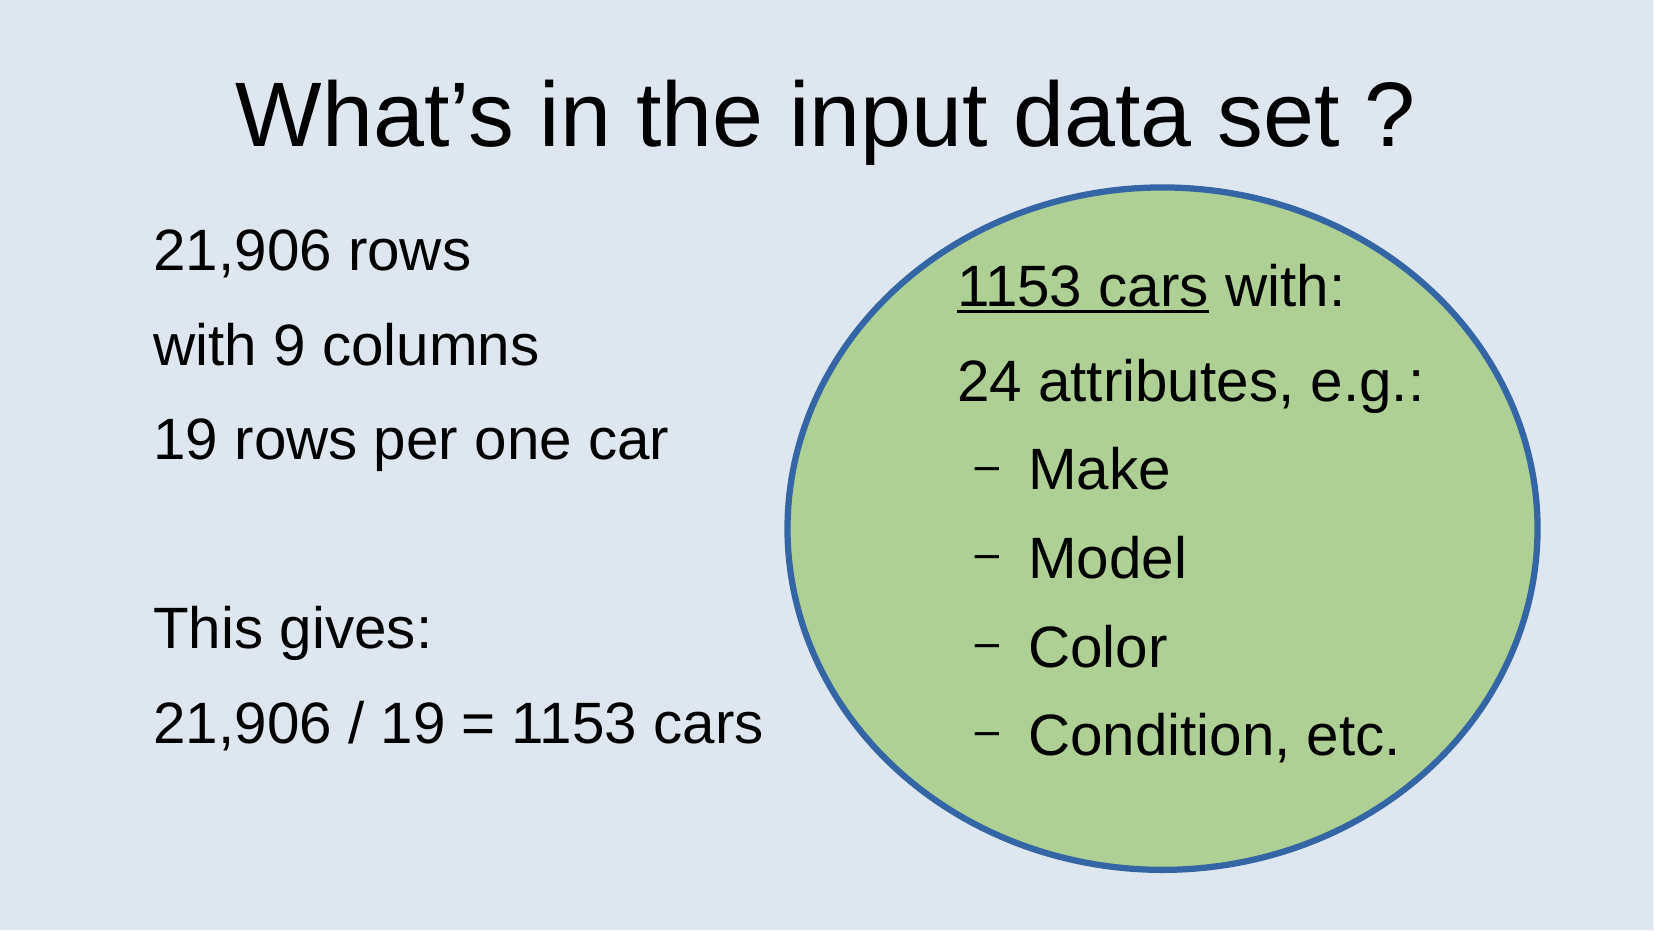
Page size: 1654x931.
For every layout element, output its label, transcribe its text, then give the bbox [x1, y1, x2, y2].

text_box [941, 193, 1384, 253]
title What’s in the input data set ? [82, 37, 1571, 193]
text_box [926, 794, 1399, 870]
list 1153 cars with: 24 attributes, e.g.: Make Model Color Condition, etc. [886, 253, 1613, 794]
list 21,906 rows with 9 columns 19 rows per one car This gives: 21,906 / 19 = 1153 cars [82, 217, 809, 758]
text_box [809, 298, 886, 760]
